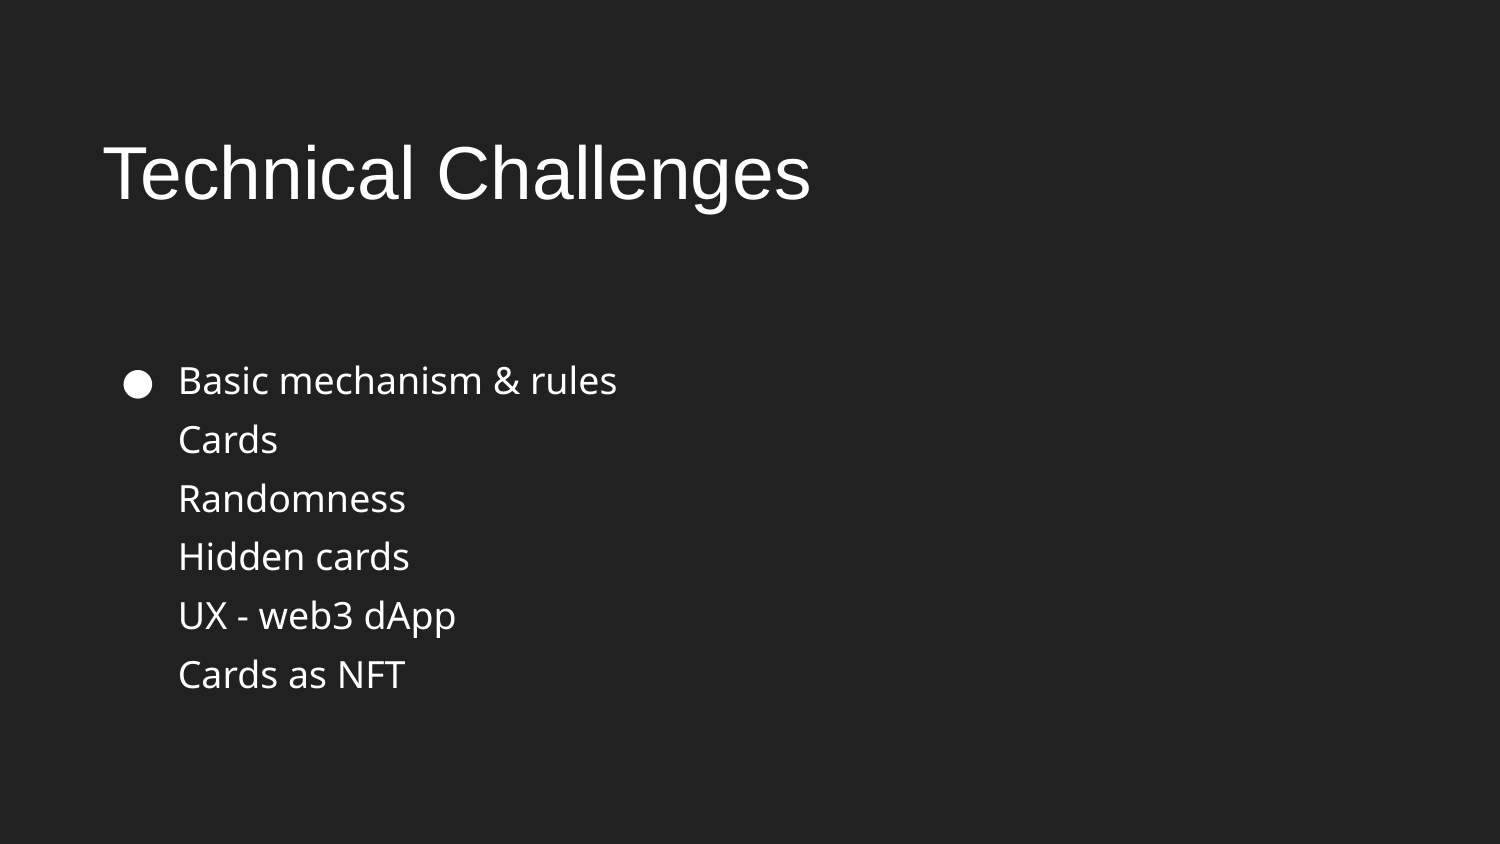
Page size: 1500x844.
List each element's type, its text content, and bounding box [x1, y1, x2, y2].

title Technical Challenges [87, 116, 941, 243]
title Basic mechanism & rules Cards Randomness Hidden cards UX - web3 dApp Cards as NFT [87, 332, 904, 797]
